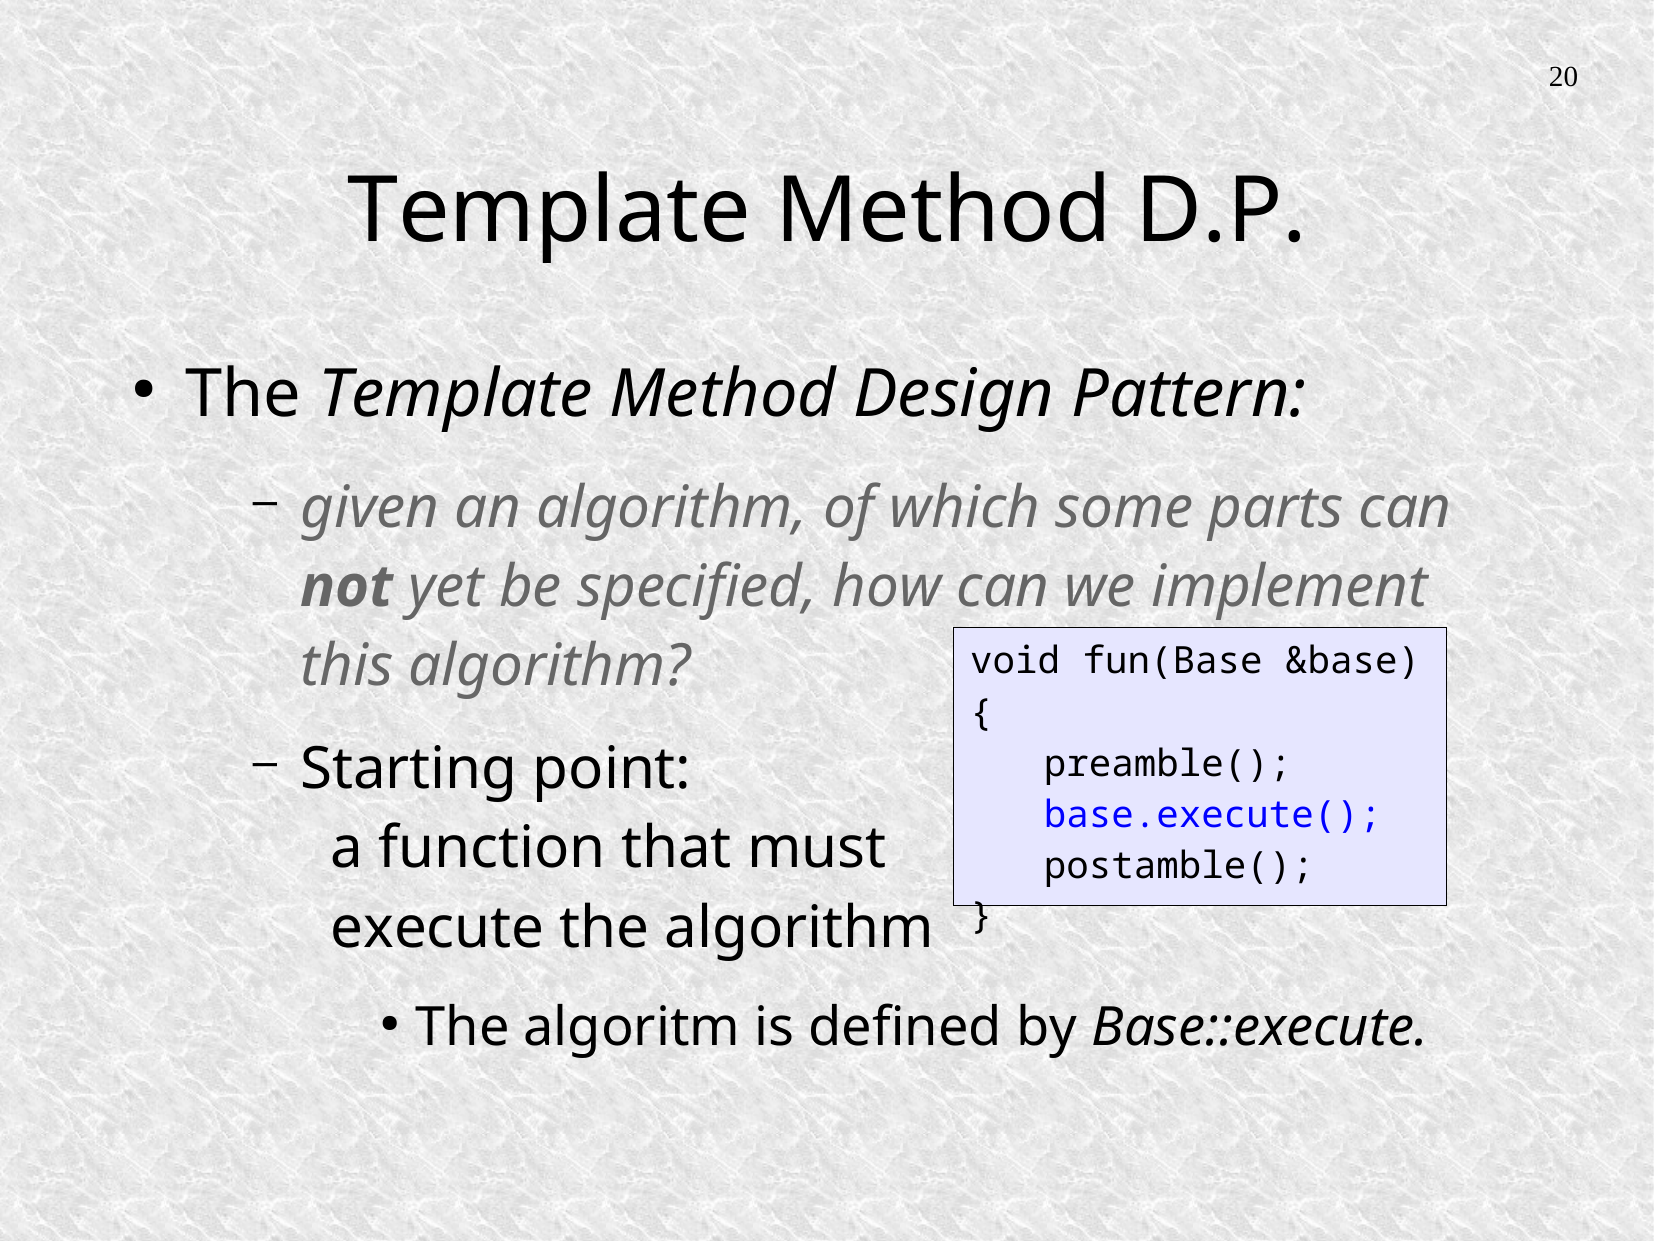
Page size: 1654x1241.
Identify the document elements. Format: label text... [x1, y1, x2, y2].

title Template Method D.P. [121, 102, 1534, 311]
list The Template Method Design Pattern: given an algorithm, of which some parts can not yet be specified, how can we implement this algorithm? Starting point: a function that must execute the algorithm The algoritm is defined by Base::execute. [114, 344, 1527, 1174]
picture [0, 0, 1654, 1241]
text_box void fun(Base &base) { preamble(); base.execute(); postamble(); } [970, 633, 1421, 896]
